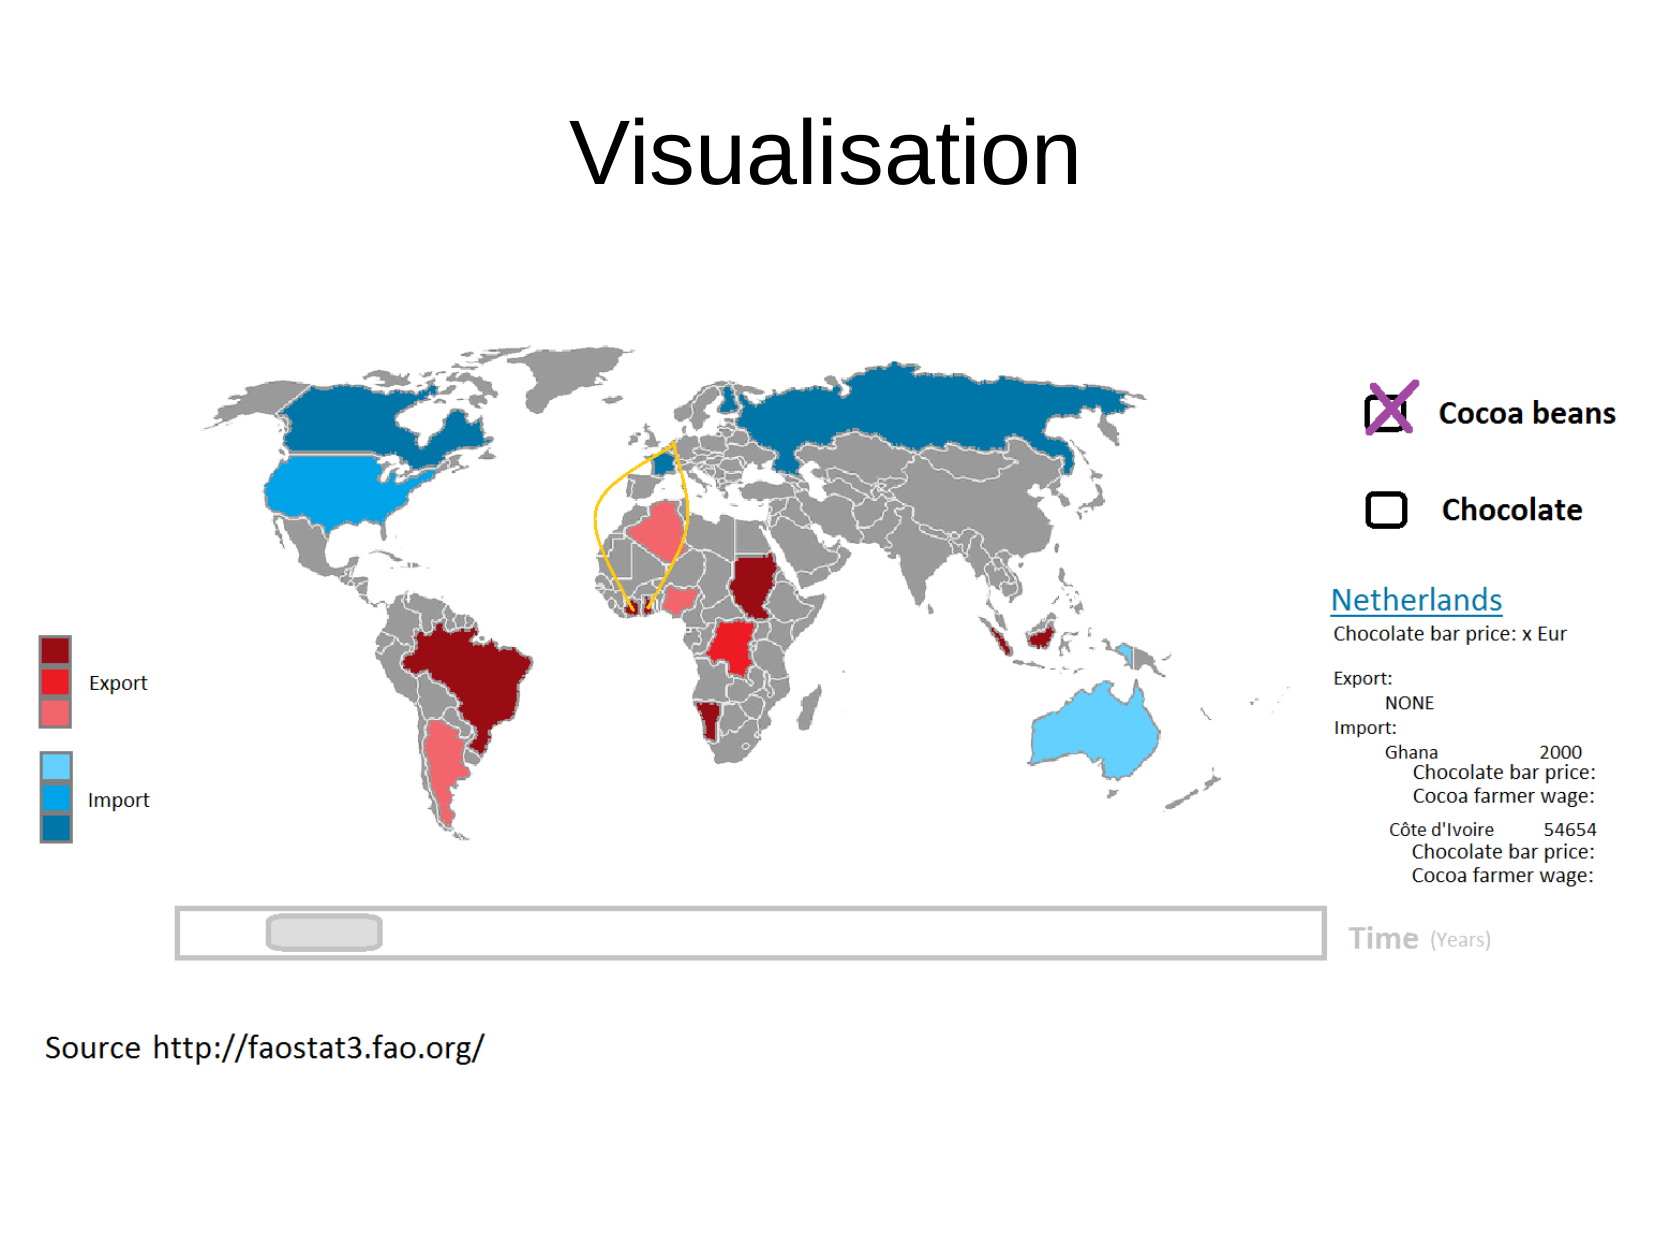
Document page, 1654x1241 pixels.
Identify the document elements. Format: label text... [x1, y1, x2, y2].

title Visualisation [82, 49, 1571, 254]
picture [0, 254, 1654, 1112]
